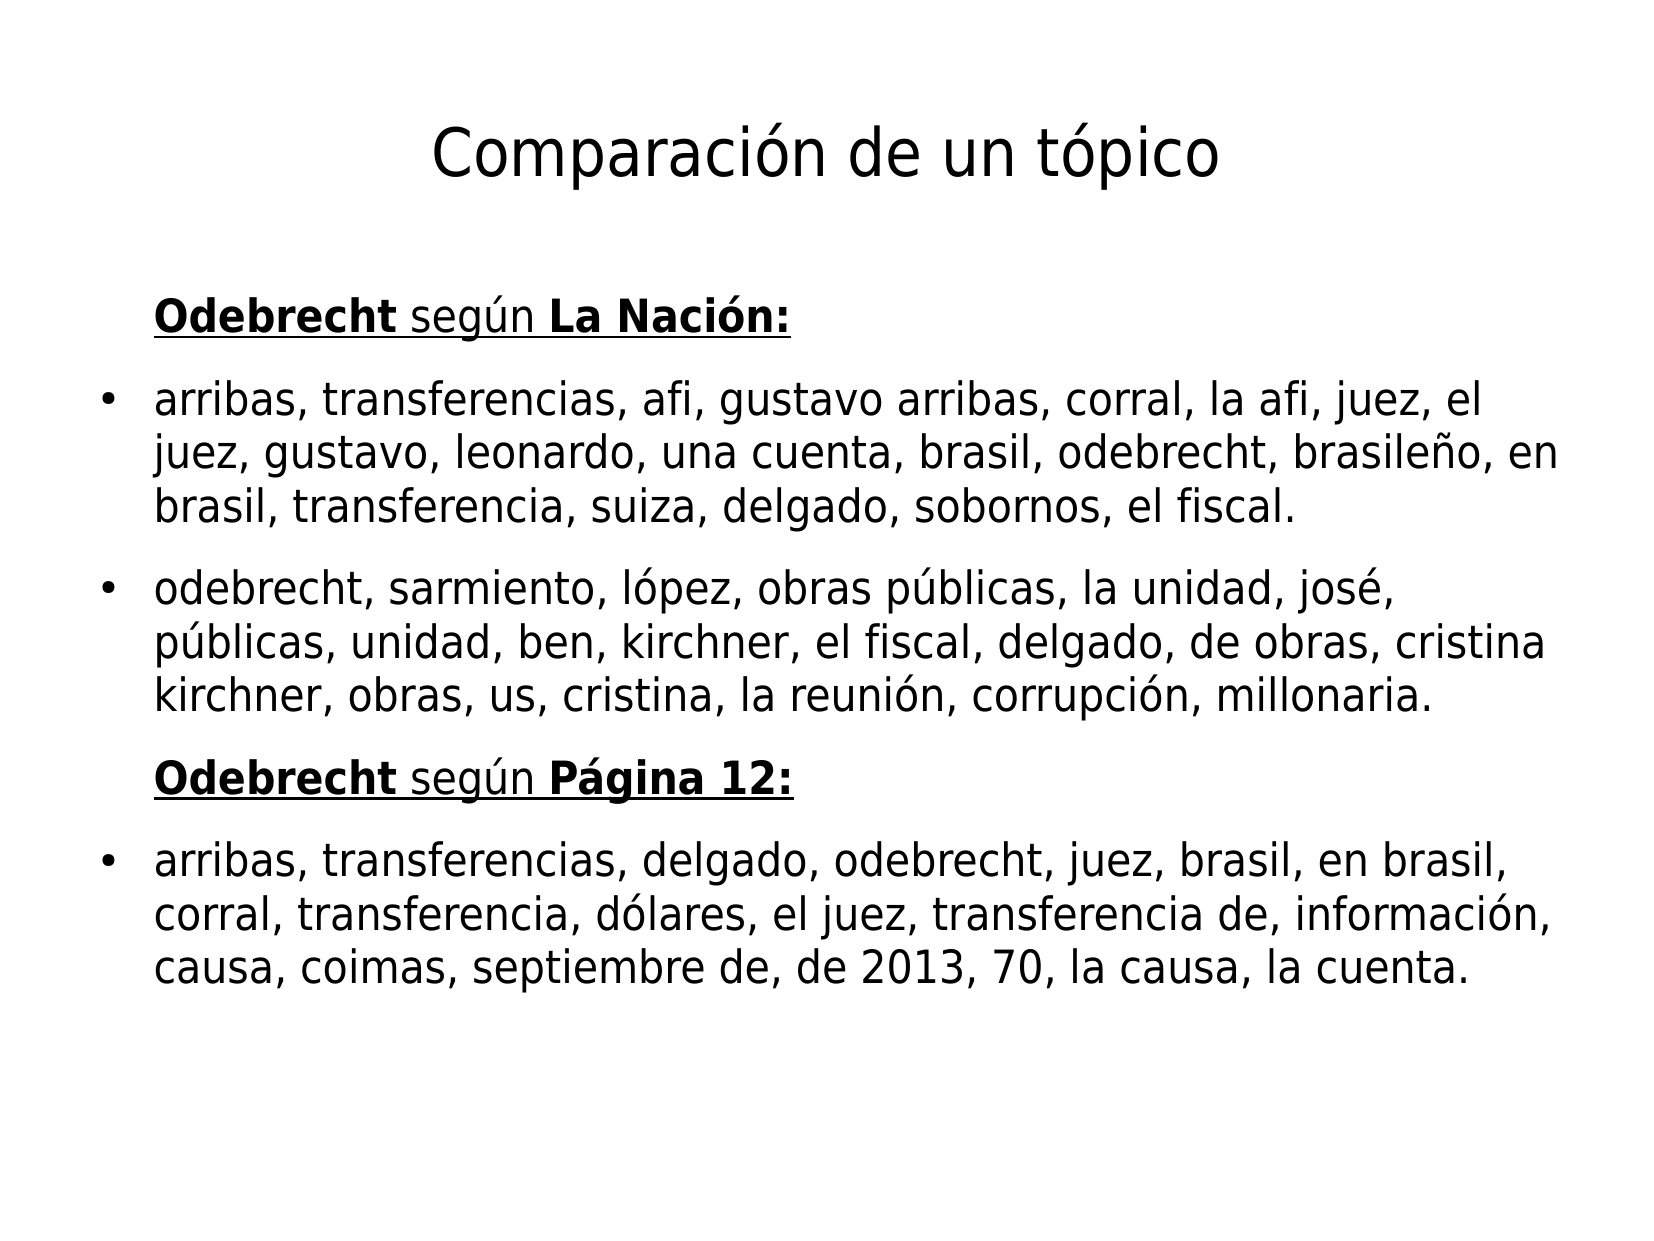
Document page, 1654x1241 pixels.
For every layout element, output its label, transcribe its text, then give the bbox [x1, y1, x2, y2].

list Odebrecht según La Nación: arribas, transferencias, afi, gustavo arribas, corral, la afi, juez, el juez, gustavo, leonardo, una cuenta, brasil, odebrecht, brasileño, en brasil, transferencia, suiza, delgado, sobornos, el fiscal. odebrecht, sarmiento, lópez, obras públicas, la unidad, josé, públicas, unidad, ben, kirchner, el fiscal, delgado, de obras, cristina kirchner, obras, us, cristina, la reunión, corrupción, millonaria. Odebrecht según Página 12: arribas, transferencias, delgado, odebrecht, juez, brasil, en brasil, corral, transferencia, dólares, el juez, transferencia de, información, causa, coimas, septiembre de, de 2013, 70, la causa, la cuenta. [82, 290, 1571, 1010]
title Comparación de un tópico [82, 49, 1571, 257]
